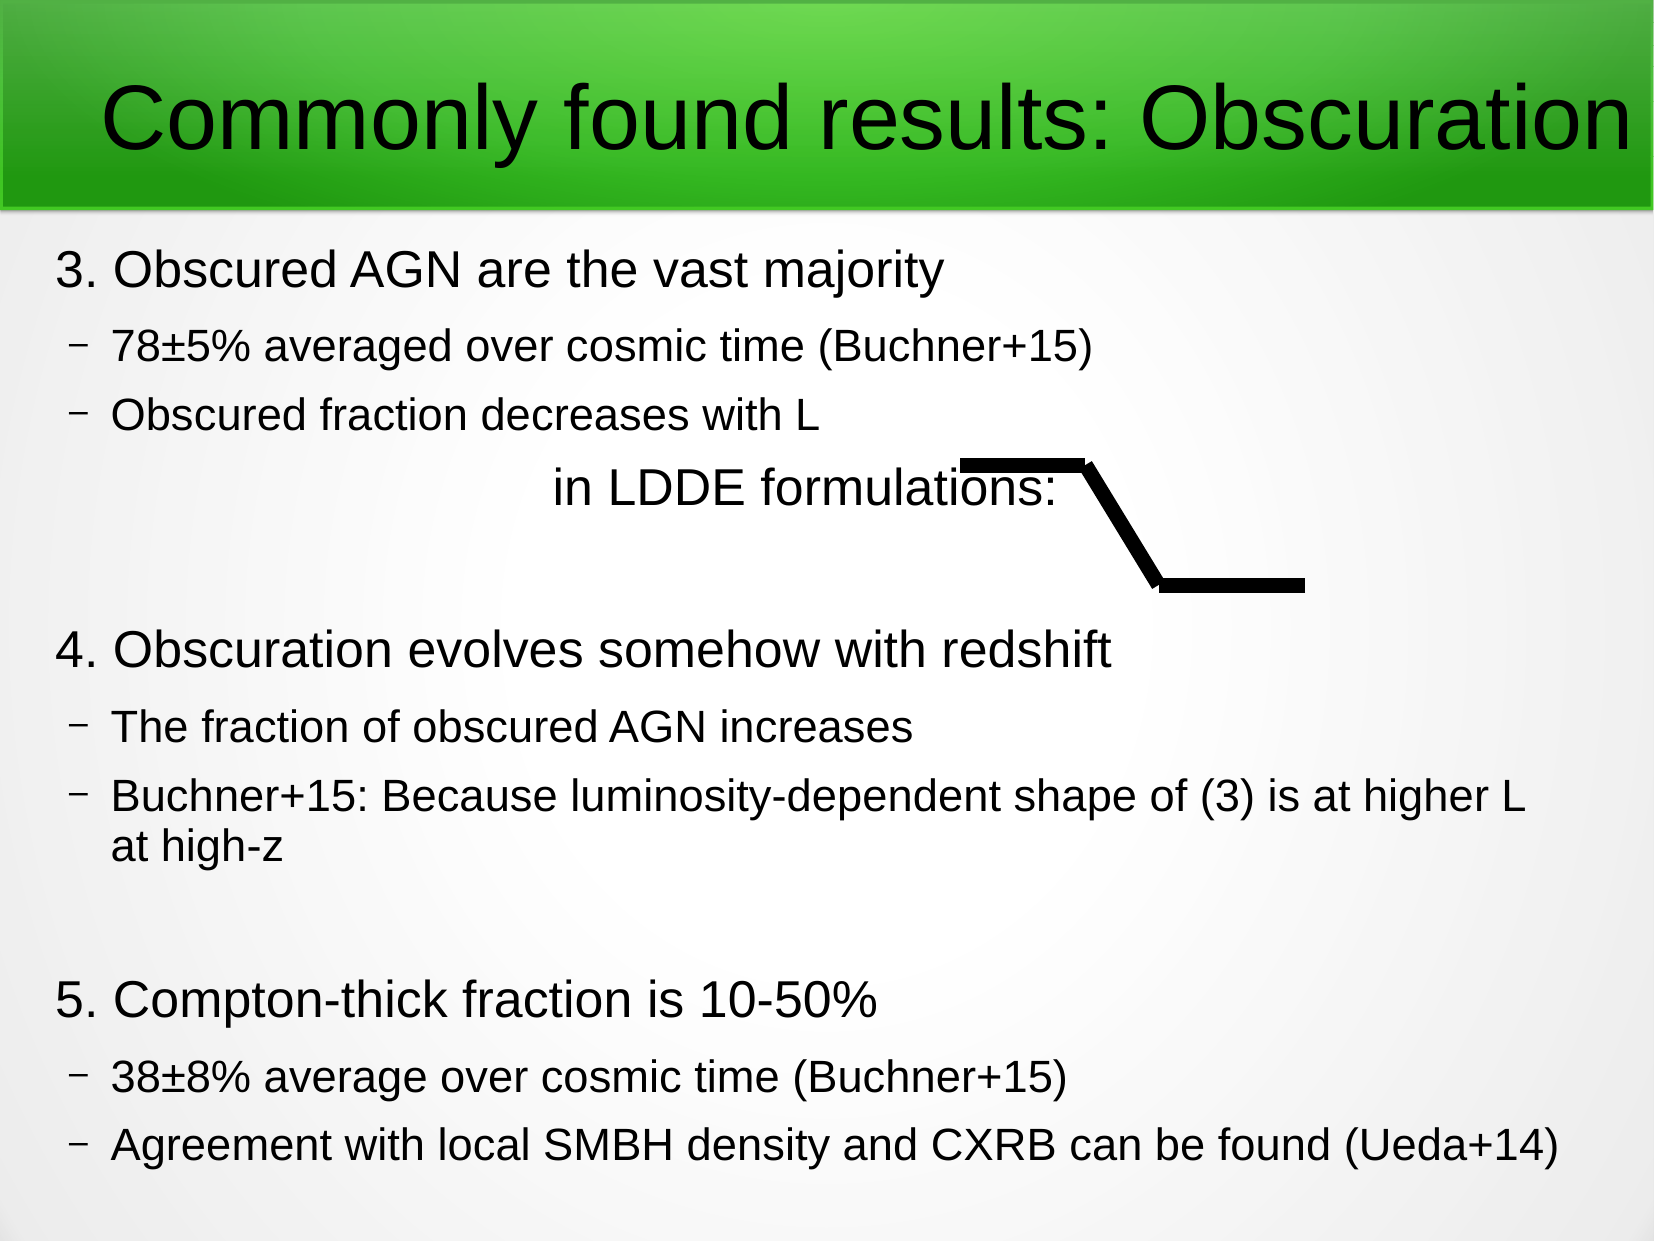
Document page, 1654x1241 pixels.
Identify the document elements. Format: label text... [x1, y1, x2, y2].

title Commonly found results: Obscuration [82, 15, 1654, 221]
list 3. Obscured AGN are the vast majority 78±5% averaged over cosmic time (Buchner+15) Obscured fraction decreases with L in LDDE formulations: 4. Obscuration evolves somehow with redshift The fraction of obscured AGN increases Buchner+15: Because luminosity-dependent shape of (3) is at higher L at high-z 5. Compton-thick fraction is 10-50% 38±8% average over cosmic time (Buchner+15) Agreement with local SMBH density and CXRB can be found (Ueda+14) [0, 240, 1571, 1231]
